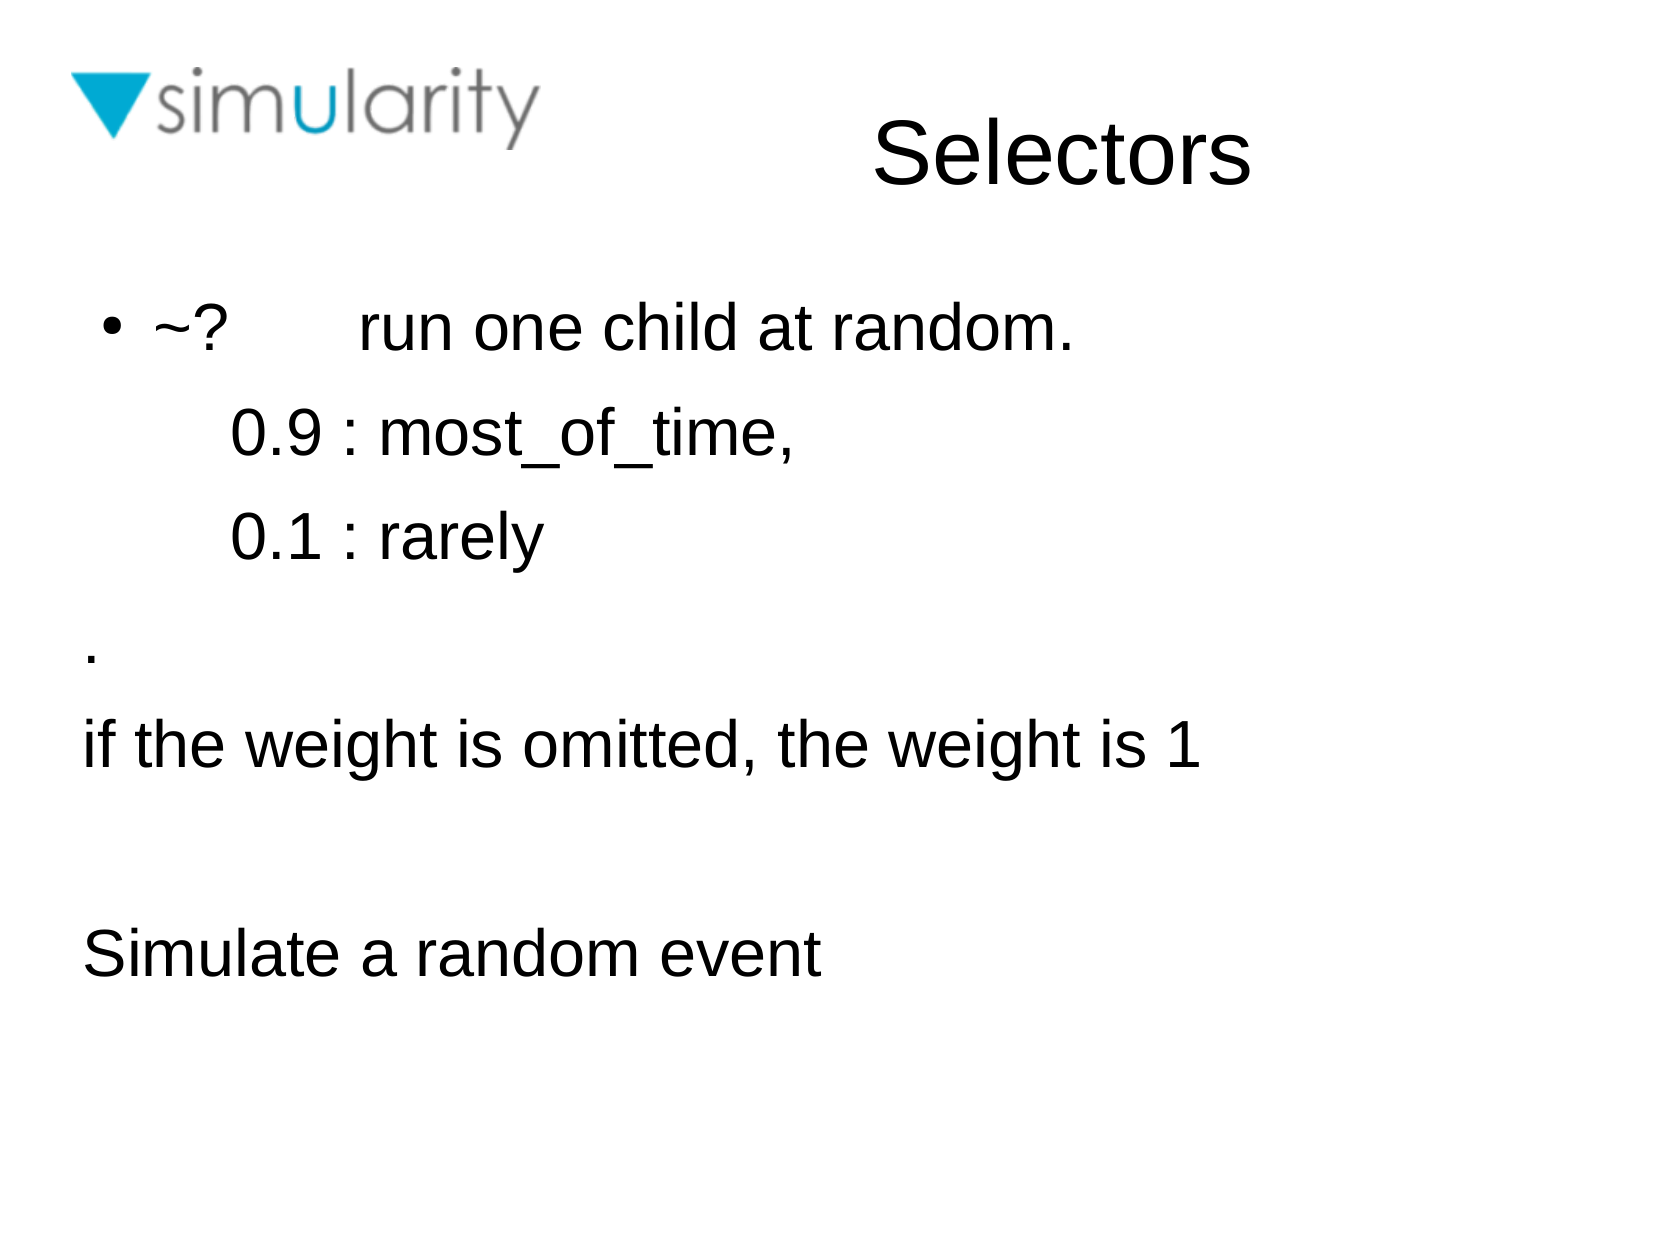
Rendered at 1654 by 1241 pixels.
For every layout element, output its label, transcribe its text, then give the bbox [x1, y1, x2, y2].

title Selectors [555, 49, 1571, 257]
list ~? run one child at random. 0.9 : most_of_time, 0.1 : rarely . if the weight is omitted, the weight is 1 Simulate a random event [82, 290, 1571, 1010]
picture [71, 67, 541, 150]
